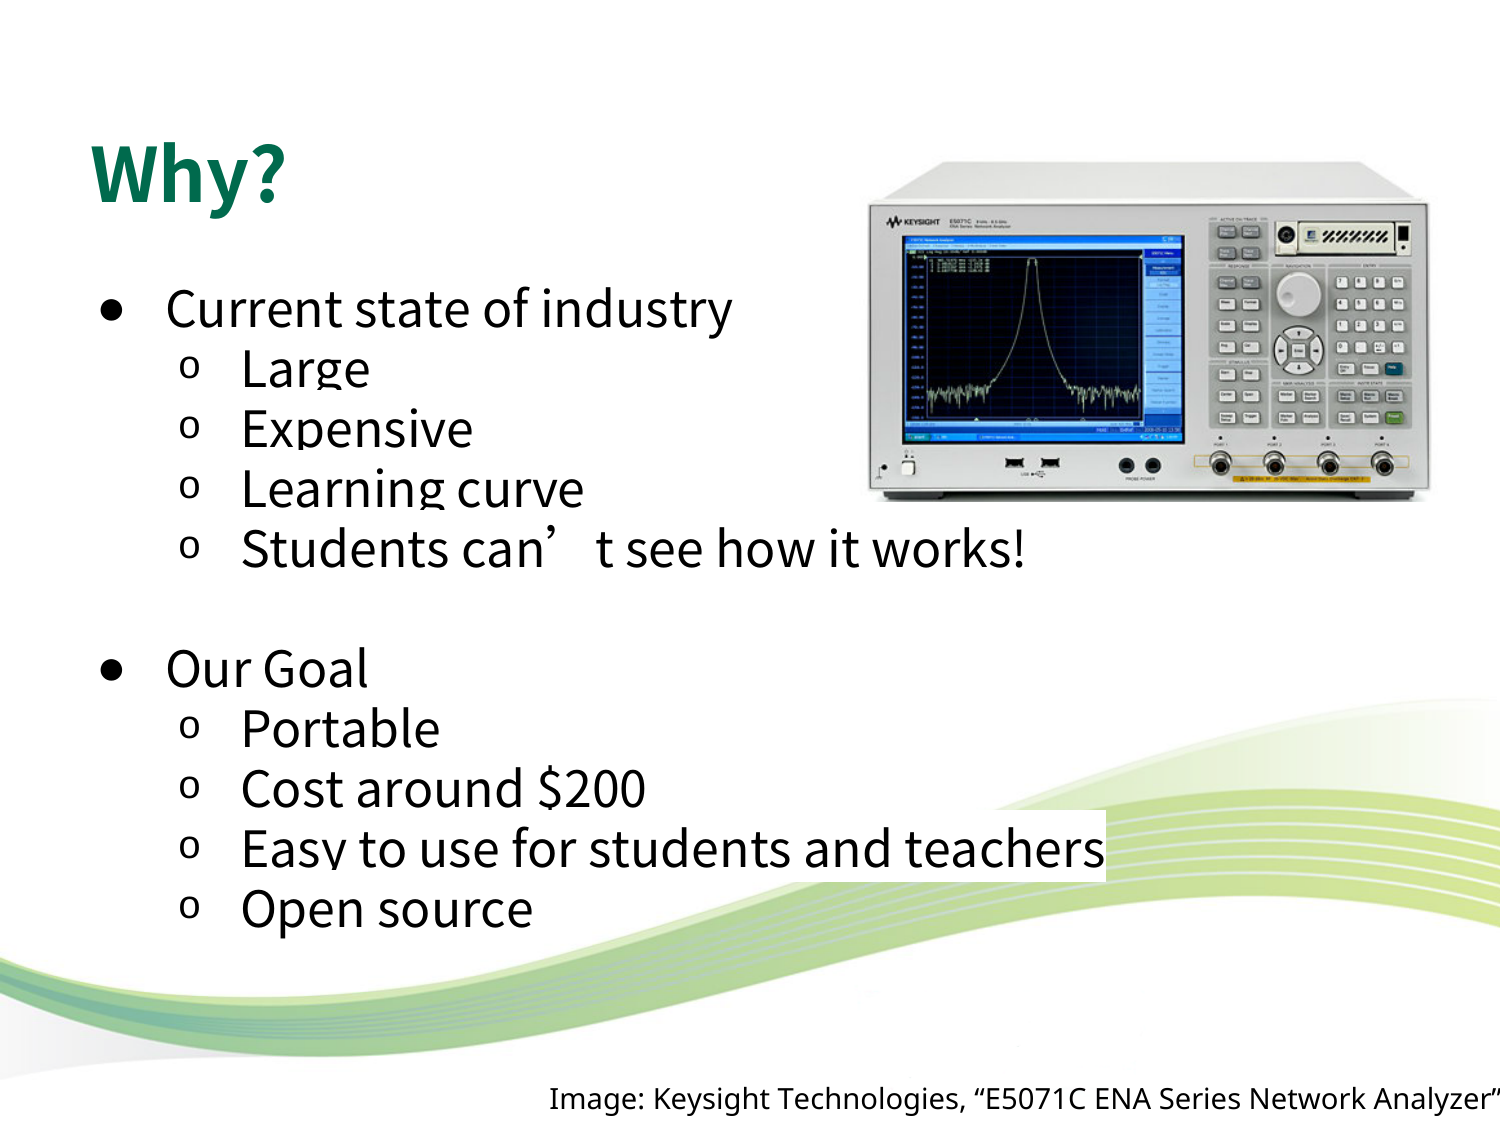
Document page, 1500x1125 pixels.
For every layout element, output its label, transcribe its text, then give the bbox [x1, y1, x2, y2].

picture [0, 0, 1500, 1125]
text_box Image: Keysight Technologies, “E5071C ENA Series Network Analyzer” [534, 1072, 1500, 1123]
title Why? [75, 45, 1426, 233]
list Current state of industry Large Expensive Learning curve Students can’t see how it works! Our Goal Portable Cost around $200 Easy to use for students and teachers Open source [75, 262, 1426, 1078]
